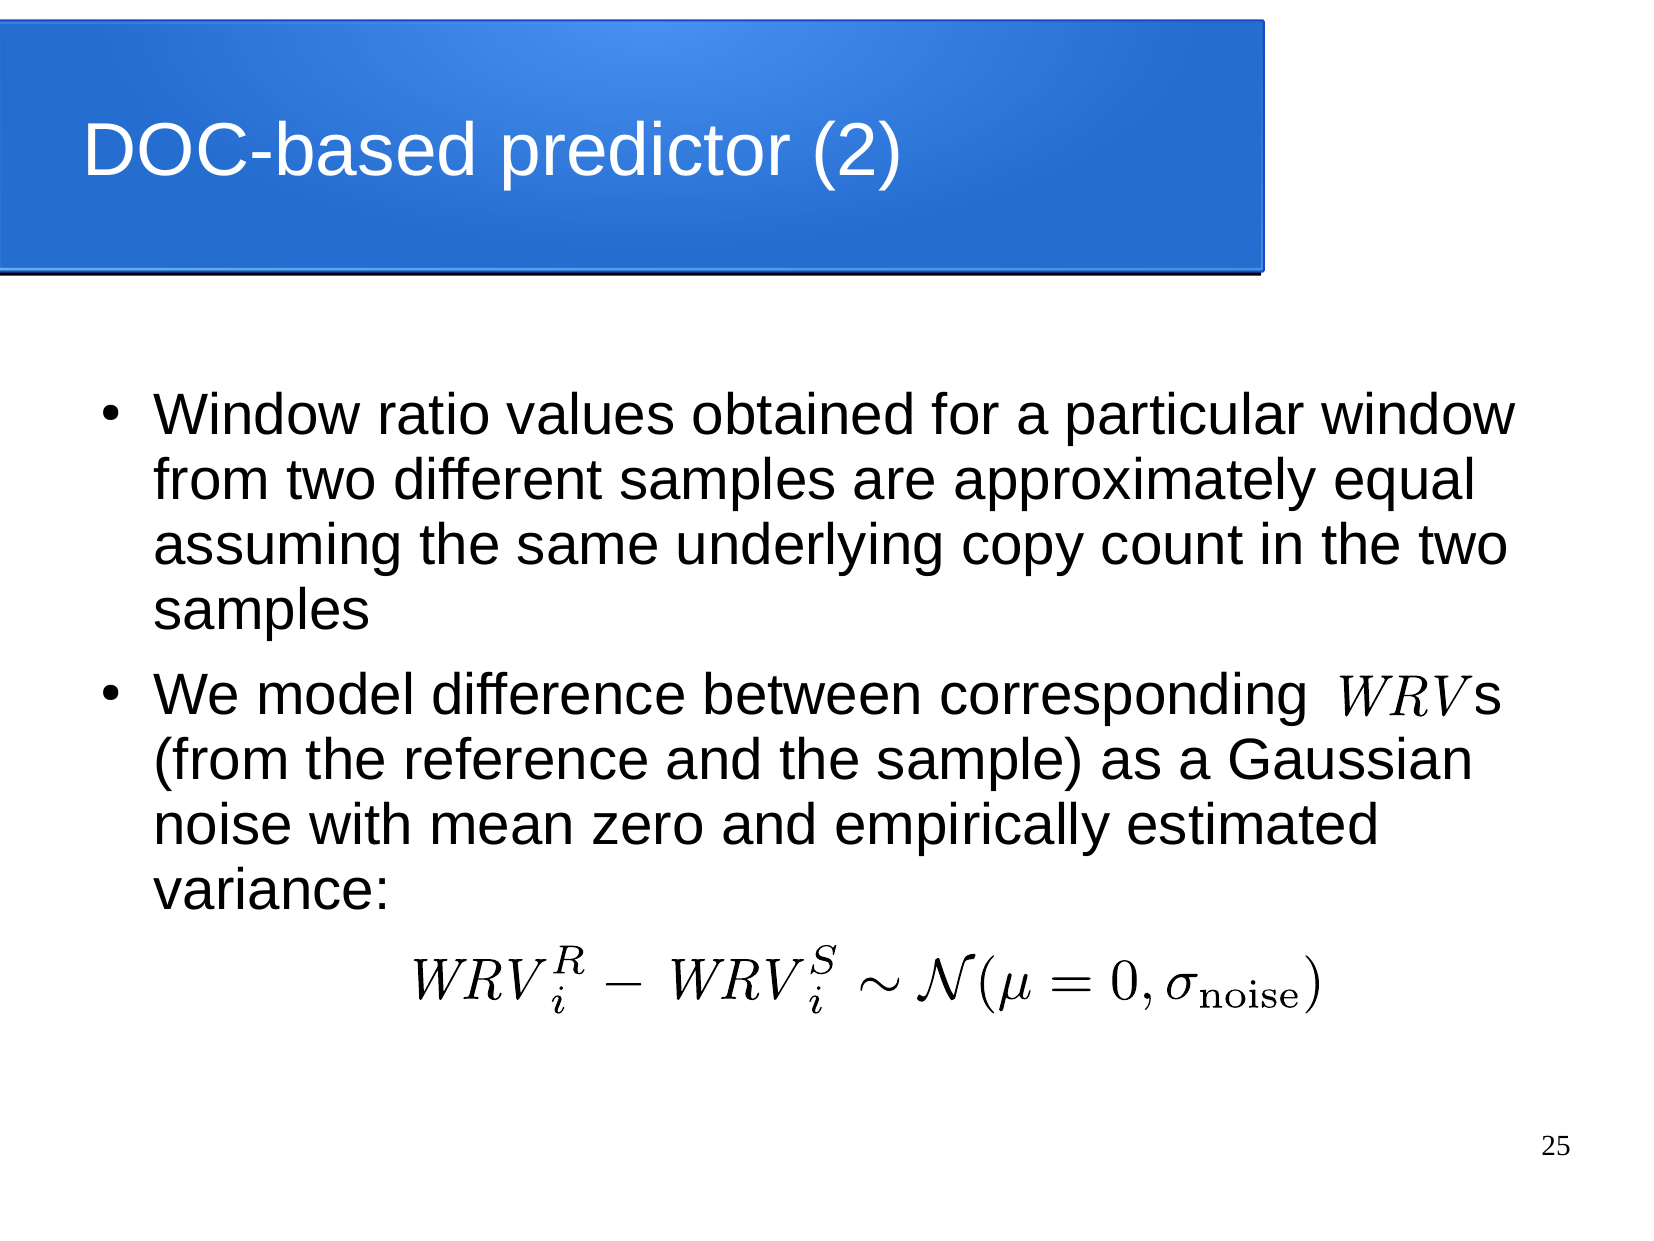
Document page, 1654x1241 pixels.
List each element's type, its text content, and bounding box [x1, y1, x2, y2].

list Window ratio values obtained for a particular window from two different samples are approximately equal assuming the same underlying copy count in the two samples We model difference between corresponding s (from the reference and the sample) as a Gaussian noise with mean zero and empirically estimated variance: [82, 381, 1571, 1102]
text_box [1327, 675, 1476, 717]
title DOC-based predictor (2) [82, 47, 1235, 252]
text_box [401, 944, 1325, 1014]
